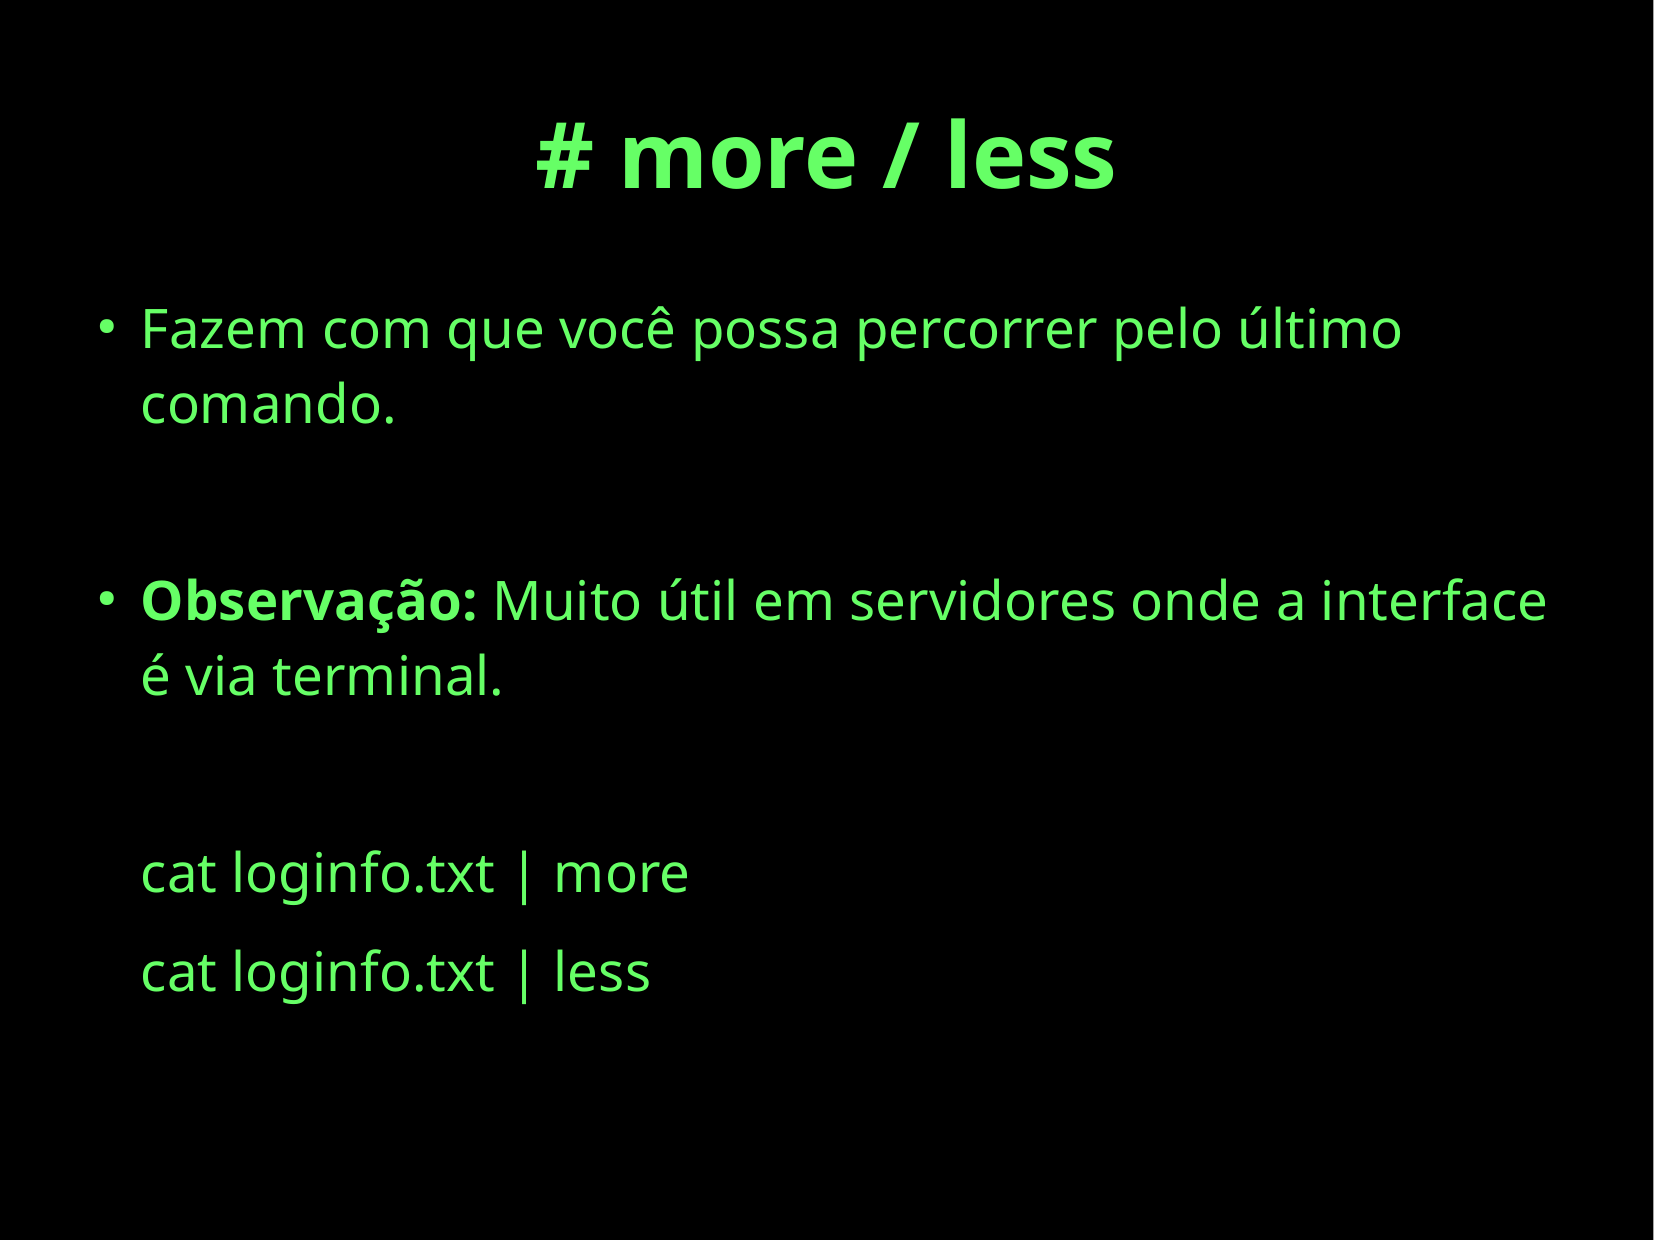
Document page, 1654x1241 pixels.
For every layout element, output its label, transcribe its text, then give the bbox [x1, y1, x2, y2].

title # more / less [82, 49, 1571, 257]
list Fazem com que você possa percorrer pelo último comando. Observação: Muito útil em servidores onde a interface é via terminal. cat loginfo.txt | more cat loginfo.txt | less [82, 290, 1571, 1010]
